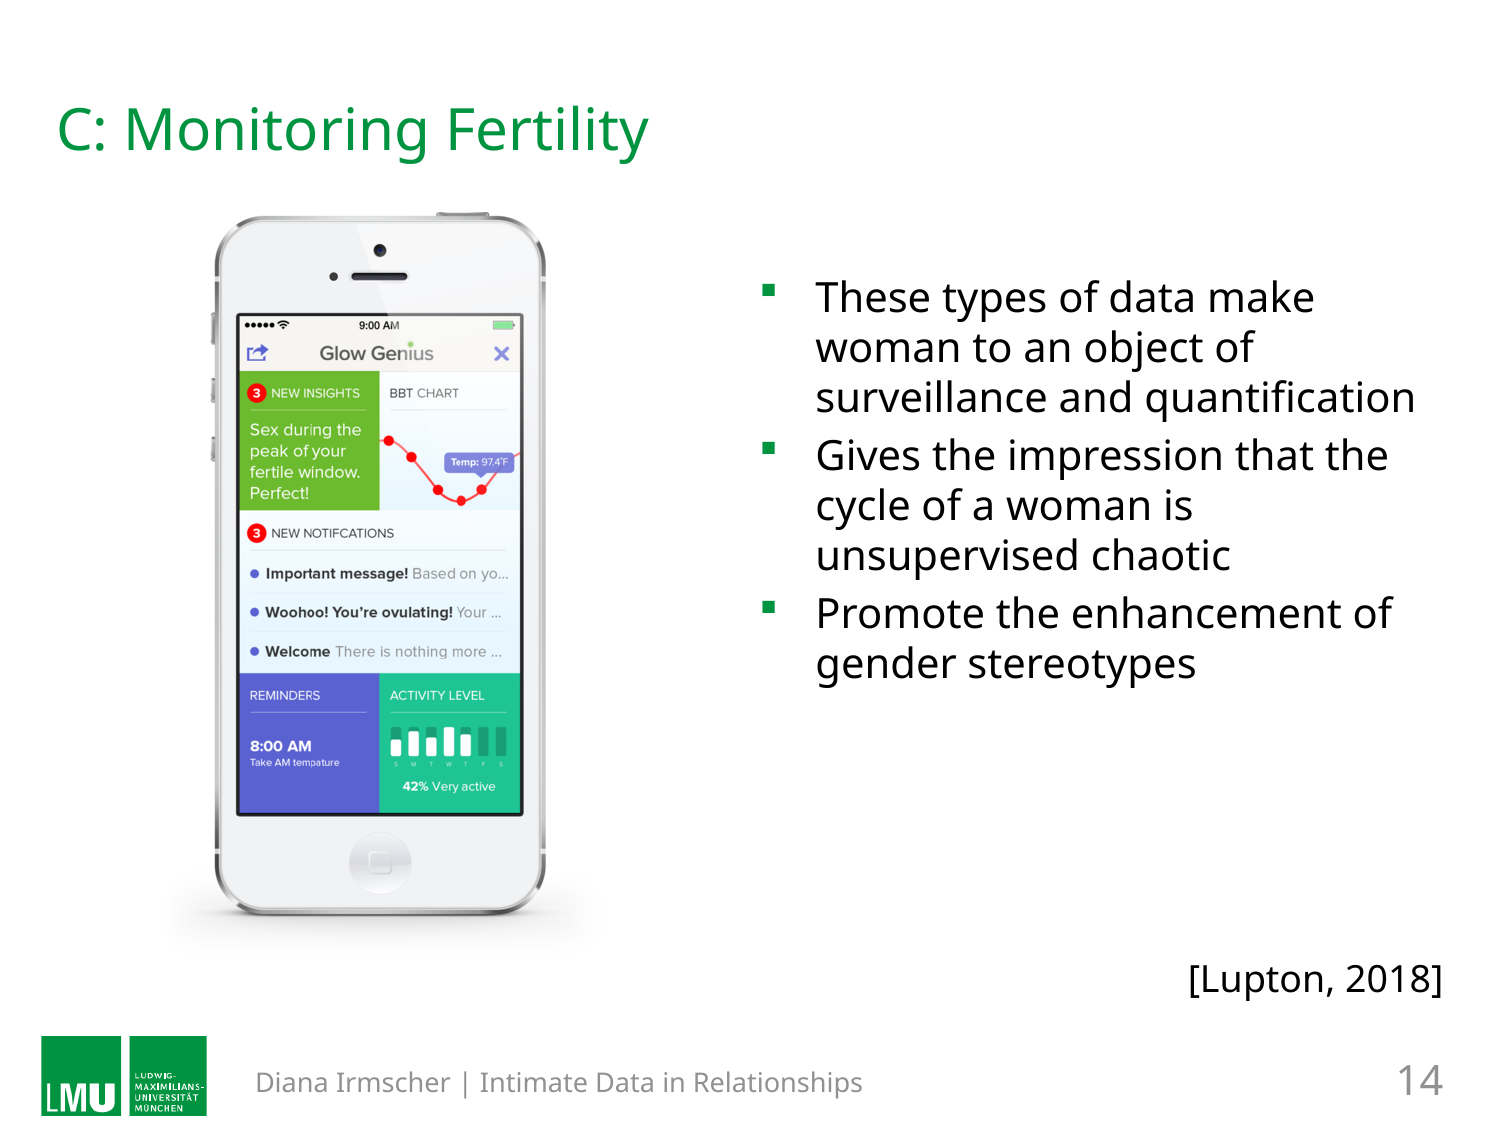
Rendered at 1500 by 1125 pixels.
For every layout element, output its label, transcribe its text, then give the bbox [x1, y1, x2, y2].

list These types of data make woman to an object of surveillance and quantification Gives the impression that the cycle of a woman is unsupervised chaotic Promote the enhancement of gender stereotypes [744, 262, 1453, 1001]
slide_number 20 [1014, 1046, 1459, 1117]
picture [165, 212, 606, 957]
footer Diana Irmscher | Intimate Data in Relationships [240, 1046, 963, 1117]
list [Lupton, 2018] [41, 947, 1459, 1007]
title C: Monitoring Fertility [41, 37, 1459, 217]
